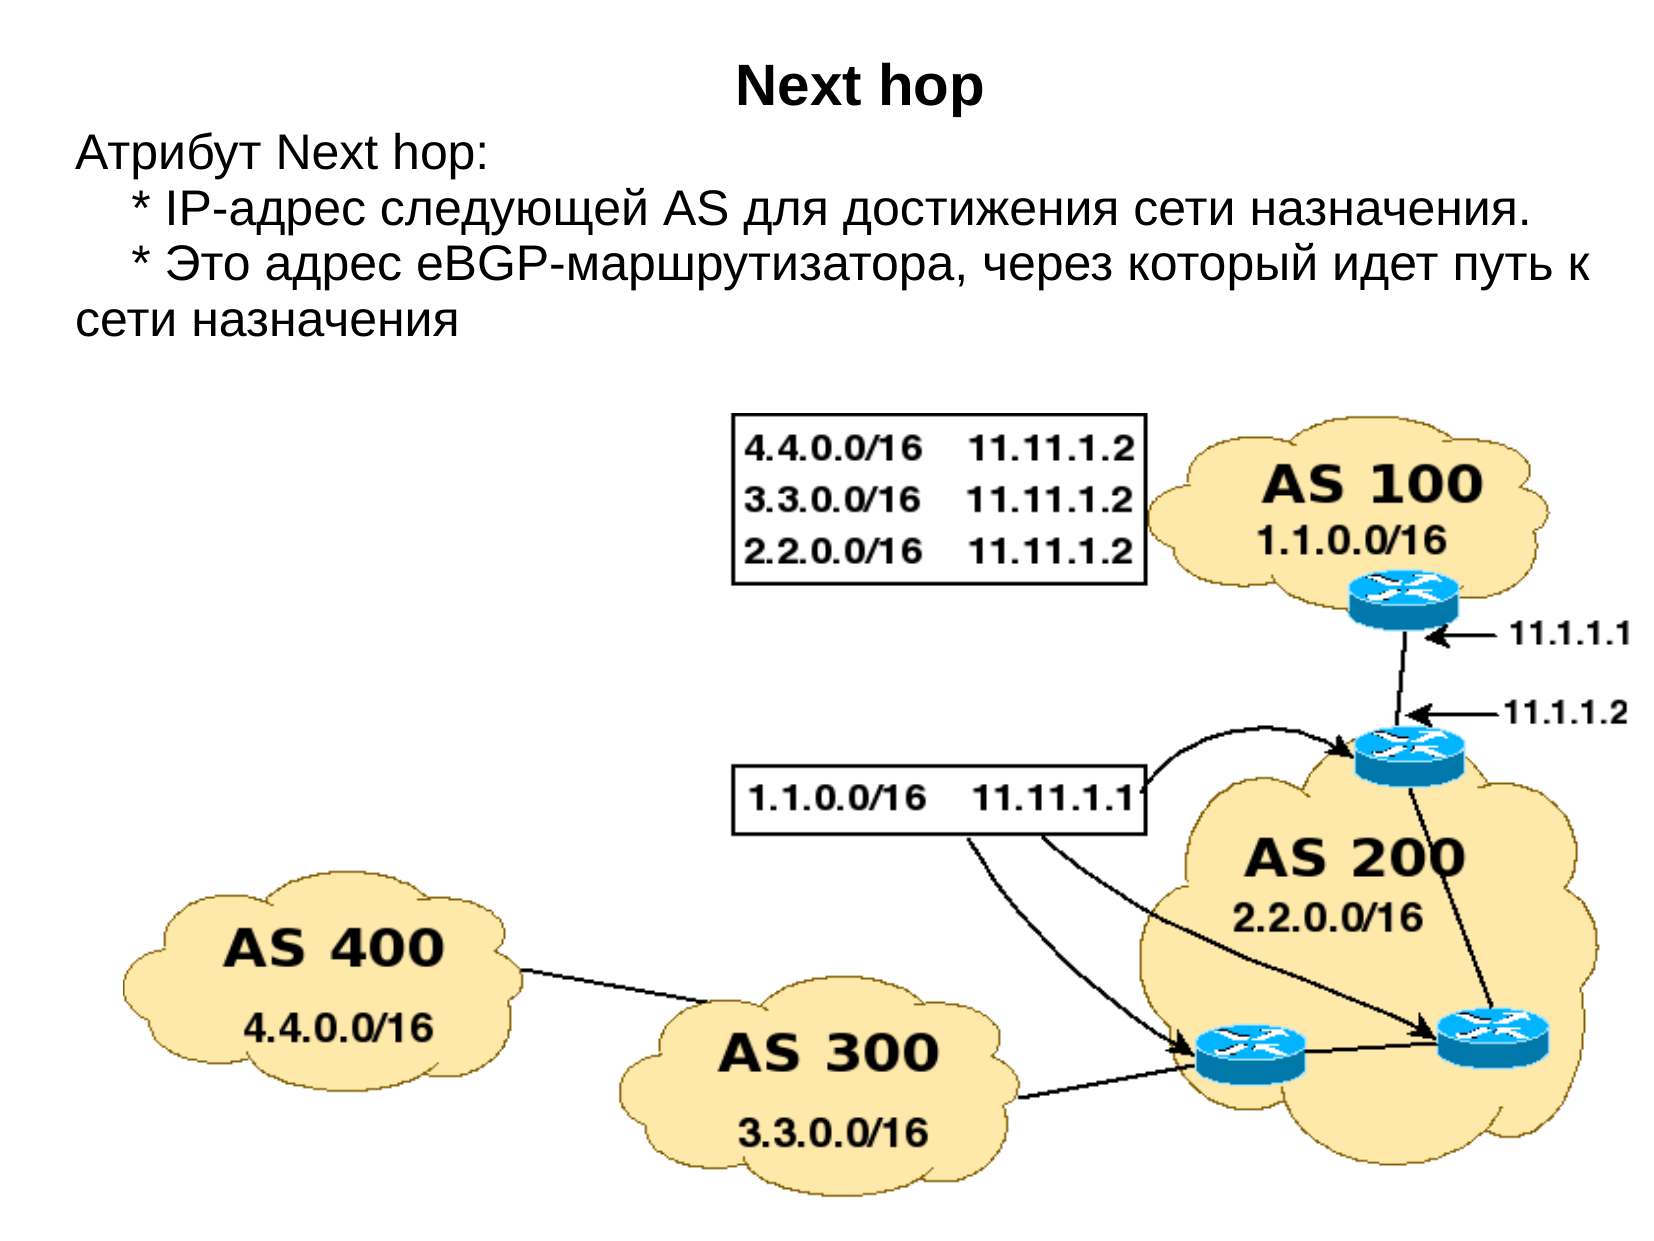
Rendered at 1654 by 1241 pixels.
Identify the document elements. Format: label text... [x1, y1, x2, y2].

picture [123, 413, 1637, 1199]
list Атрибут Next hop: * IP-адрес следующей AS для достижения сети назначения. * Это адрес eBGP-маршрутизатора, через который идет путь к сети назначения [75, 123, 1605, 494]
text_box Next hop [123, 41, 1598, 123]
